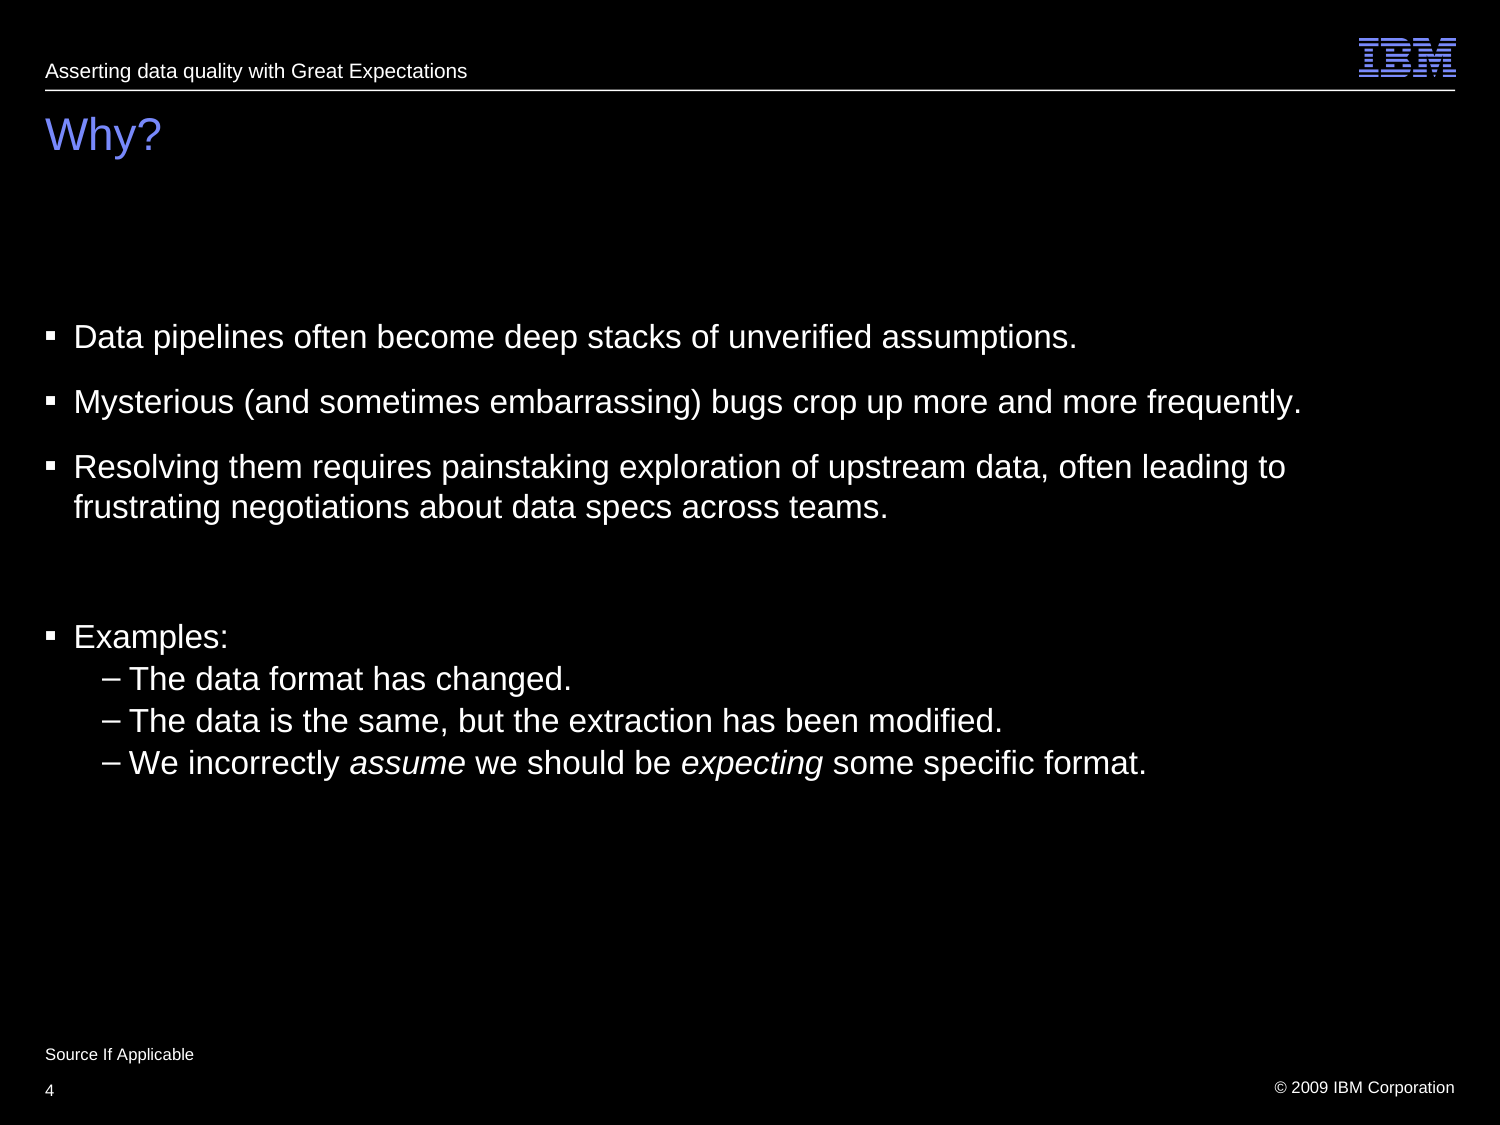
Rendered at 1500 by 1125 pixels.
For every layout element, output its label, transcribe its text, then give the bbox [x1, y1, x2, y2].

text_box Source If Applicable [30, 1021, 1441, 1072]
picture [1359, 37, 1456, 77]
title Why? [30, 97, 1456, 203]
list Data pipelines often become deep stacks of unverified assumptions. Mysterious (and sometimes embarrassing) bugs crop up more and more frequently. Resolving them requires painstaking exploration of upstream data, often leading to frustrating negotiations about data specs across teams. Examples: The data format has changed. The data is the same, but the extraction has been modified. We incorrectly assume we should be expecting some specific format. [30, 307, 1456, 1043]
text_box Asserting data quality with Great Expectations [30, 37, 1306, 83]
